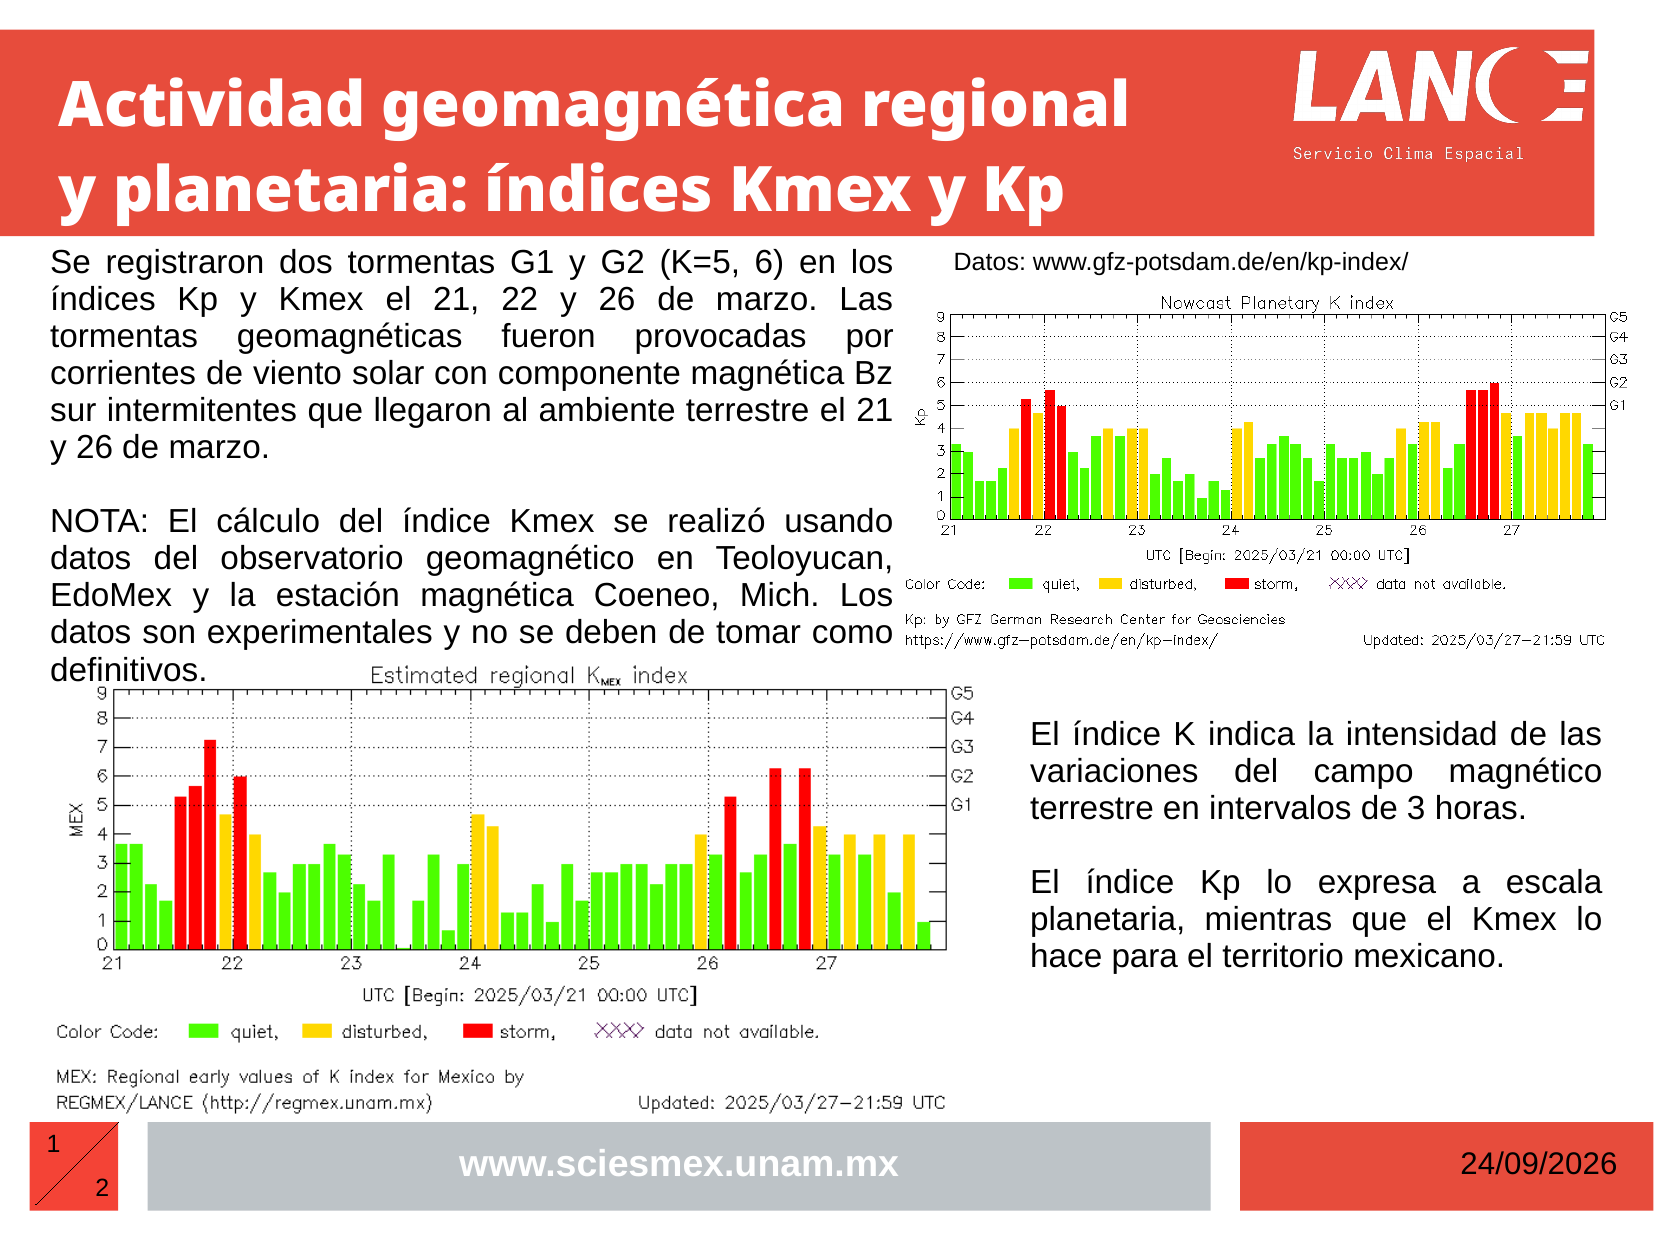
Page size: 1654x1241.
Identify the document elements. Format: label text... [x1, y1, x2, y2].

text_box 27/03/2025 [1424, 1122, 1654, 1205]
text_box www.sciesmex.unam.mx [153, 1122, 1205, 1205]
text_box <número> [31, 1122, 176, 1170]
text_box El índice K indica la intensidad de las variaciones del campo magnético terrestre en intervalos de 3 horas. El índice Kp lo expresa a escala planetaria, mientras que el Kmex lo hace para el territorio mexicano. [1015, 707, 1619, 1052]
picture [47, 277, 1642, 1116]
picture [1293, 47, 1589, 162]
text_box Datos: www.gfz-potsdam.de/en/kp-index/ [938, 240, 1436, 277]
title Actividad geomagnética regional y planetaria: índices Kmex y Kp [59, 59, 1312, 207]
text_box Se registraron dos tormentas G1 y G2 (K=5, 6) en los índices Kp y Kmex el 21, 22 y 26 de marzo. Las tormentas geomagnéticas fueron provocadas por corrientes de viento solar con componente magnética Bz sur intermitentes que llegaron al ambiente terrestre el 21 y 26 de marzo. NOTA: El cálculo del índice Kmex se realizó usando datos del observatorio geomagnético en Teoloyucan, EdoMex y la estación magnética Coeneo, Mich. Los datos son experimentales y no se deben de tomar como definitivos. [35, 236, 910, 770]
text_box 2 [35, 1151, 125, 1209]
